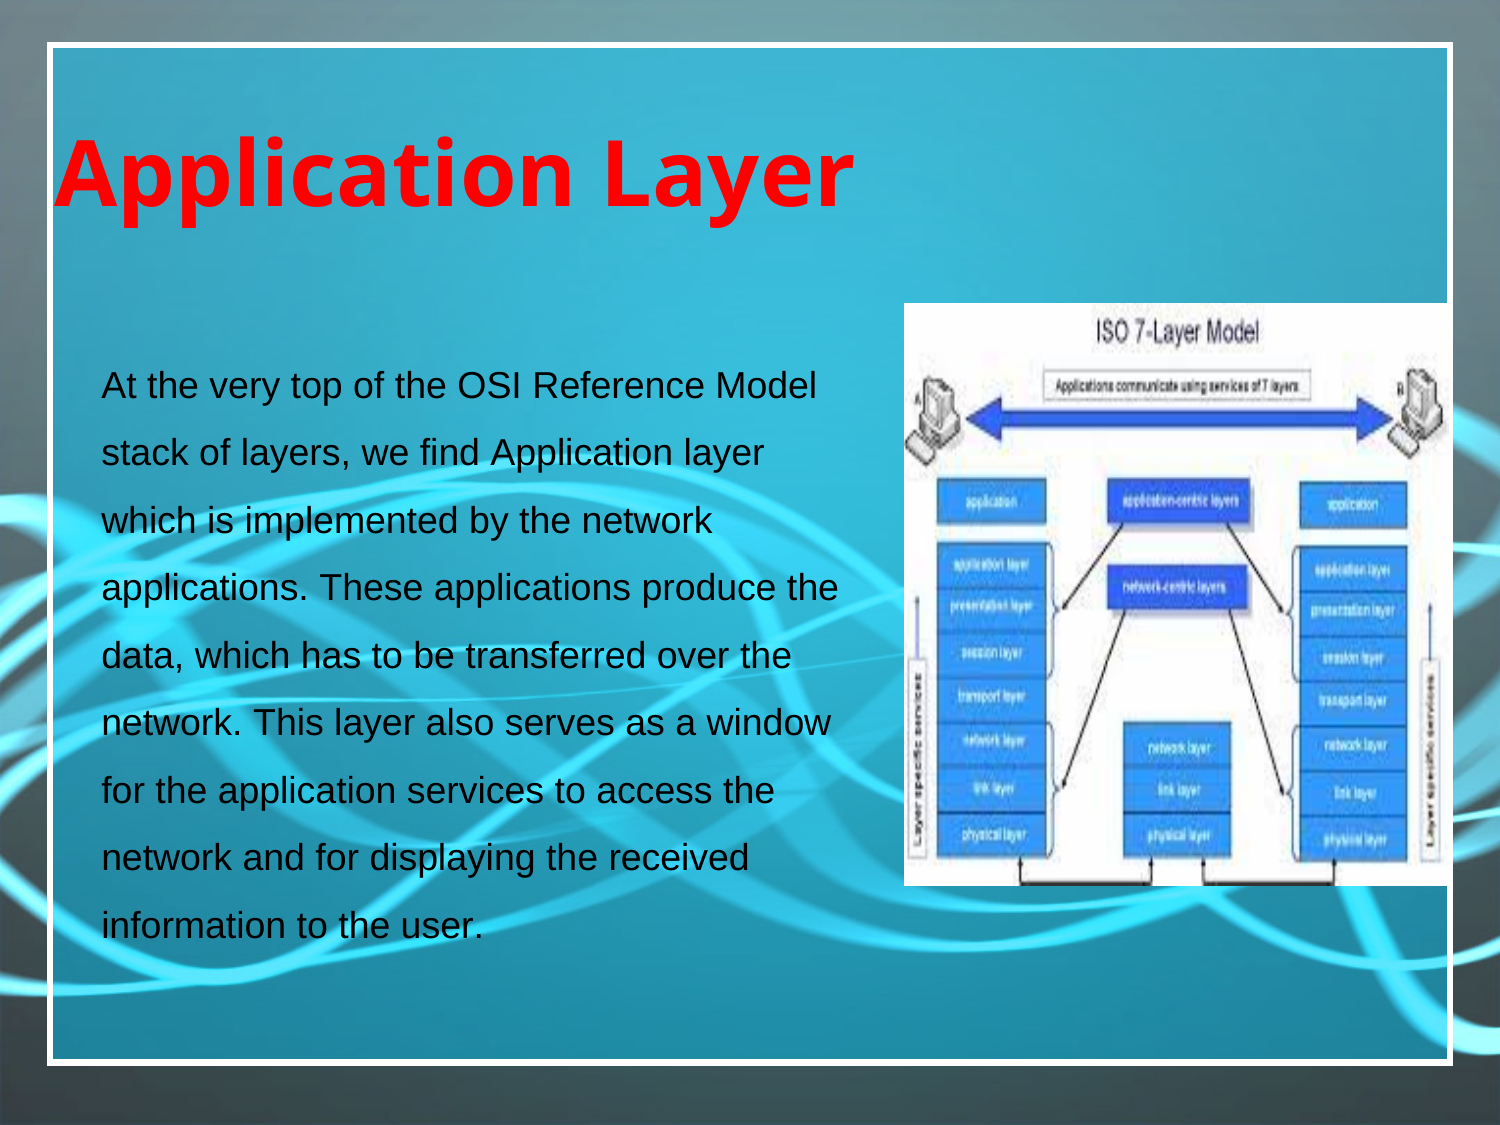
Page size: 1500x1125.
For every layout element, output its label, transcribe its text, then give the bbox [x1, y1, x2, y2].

title Application Layer [76, 106, 835, 234]
picture [904, 303, 1449, 886]
list At the very top of the OSI Reference Model stack of layers, we find Application layer which is implemented by the network applications. These applications produce the data, which has to be transferred over the network. This layer also serves as a window for the application services to access the network and for displaying the received information to the user. [86, 330, 866, 952]
